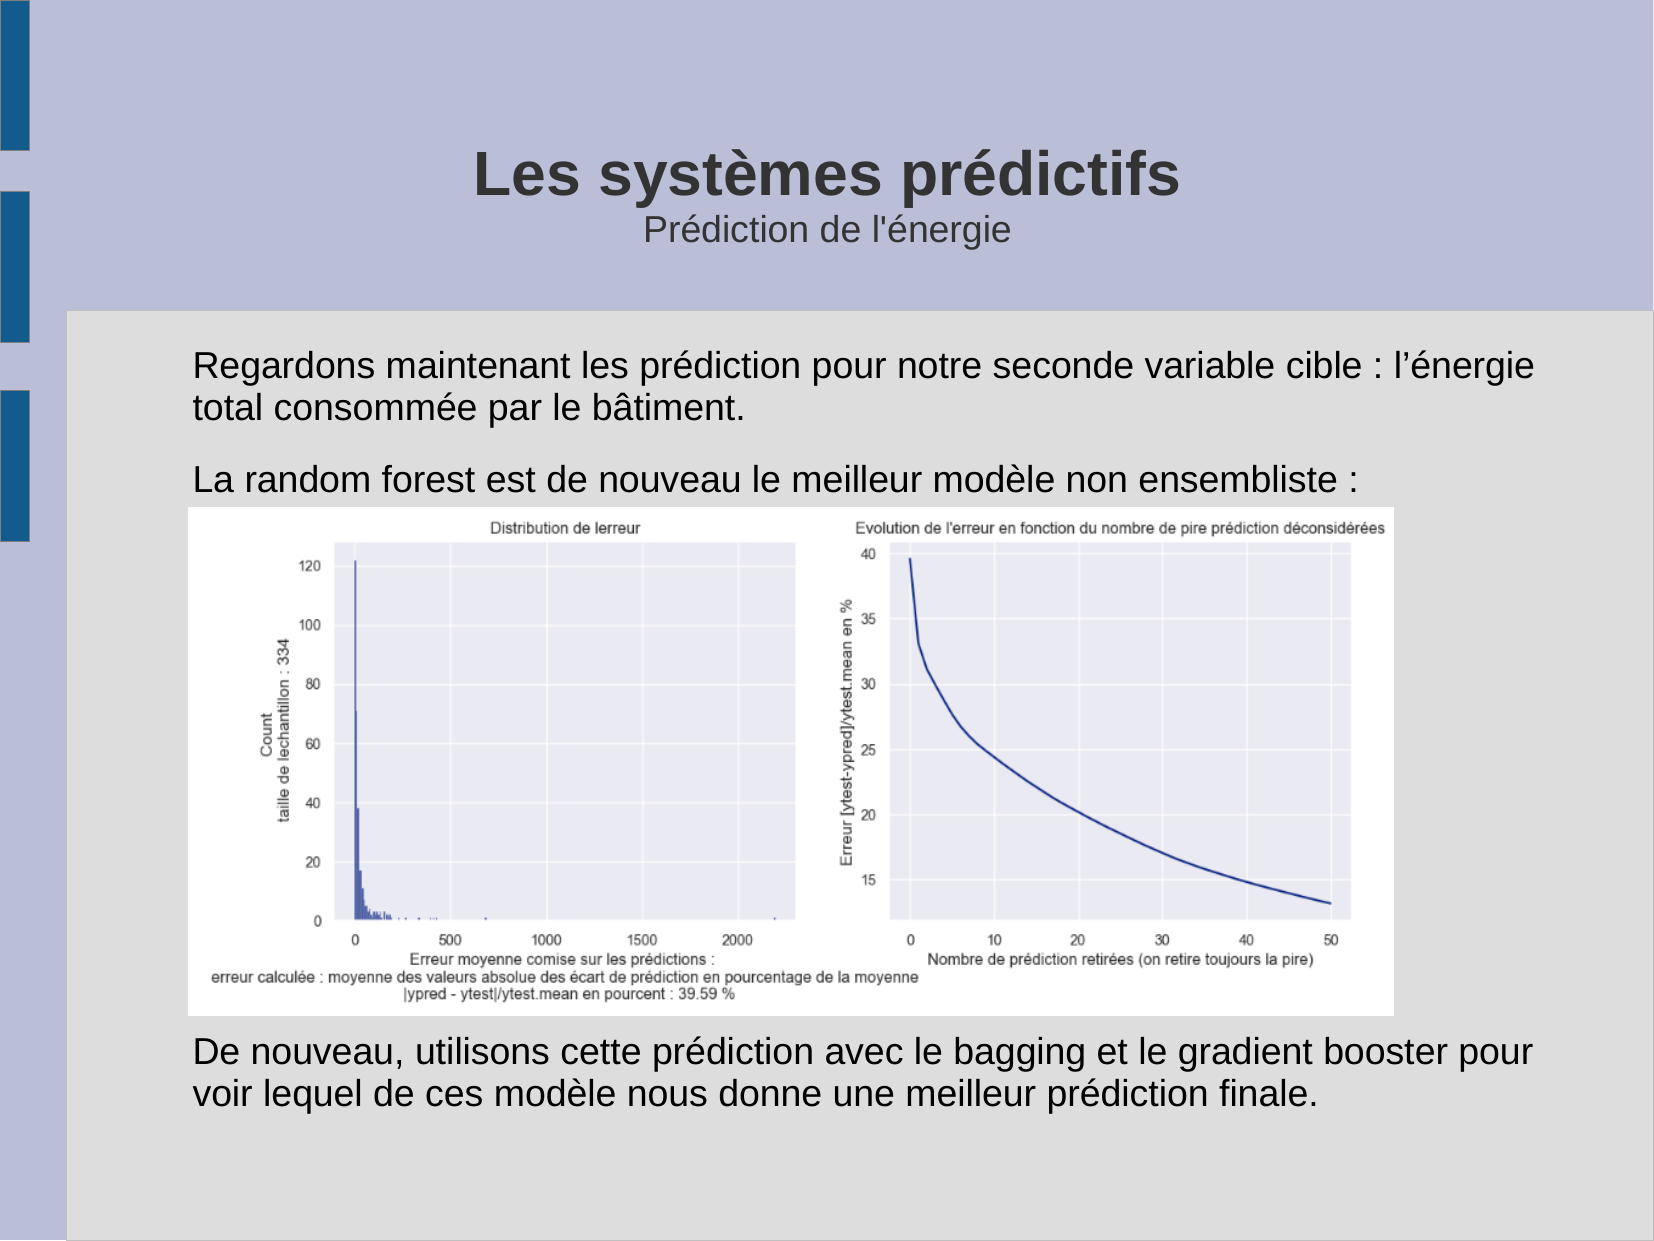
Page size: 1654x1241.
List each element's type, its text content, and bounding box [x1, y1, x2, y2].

picture [188, 507, 1394, 1016]
title Les systèmes prédictifs Prédiction de l'énergie [121, 91, 1534, 299]
list Regardons maintenant les prédiction pour notre seconde variable cible : l’énergie total consommée par le bâtiment. La random forest est de nouveau le meilleur modèle non ensembliste : De nouveau, utilisons cette prédiction avec le bagging et le gradient booster pour voir lequel de ces modèle nous donne une meilleur prédiction finale. En testant ensuite le bagging et le gradient booster avec cette random forest comme estimateur initial, le ***** donne un meilleur résultat. [121, 344, 1536, 1241]
